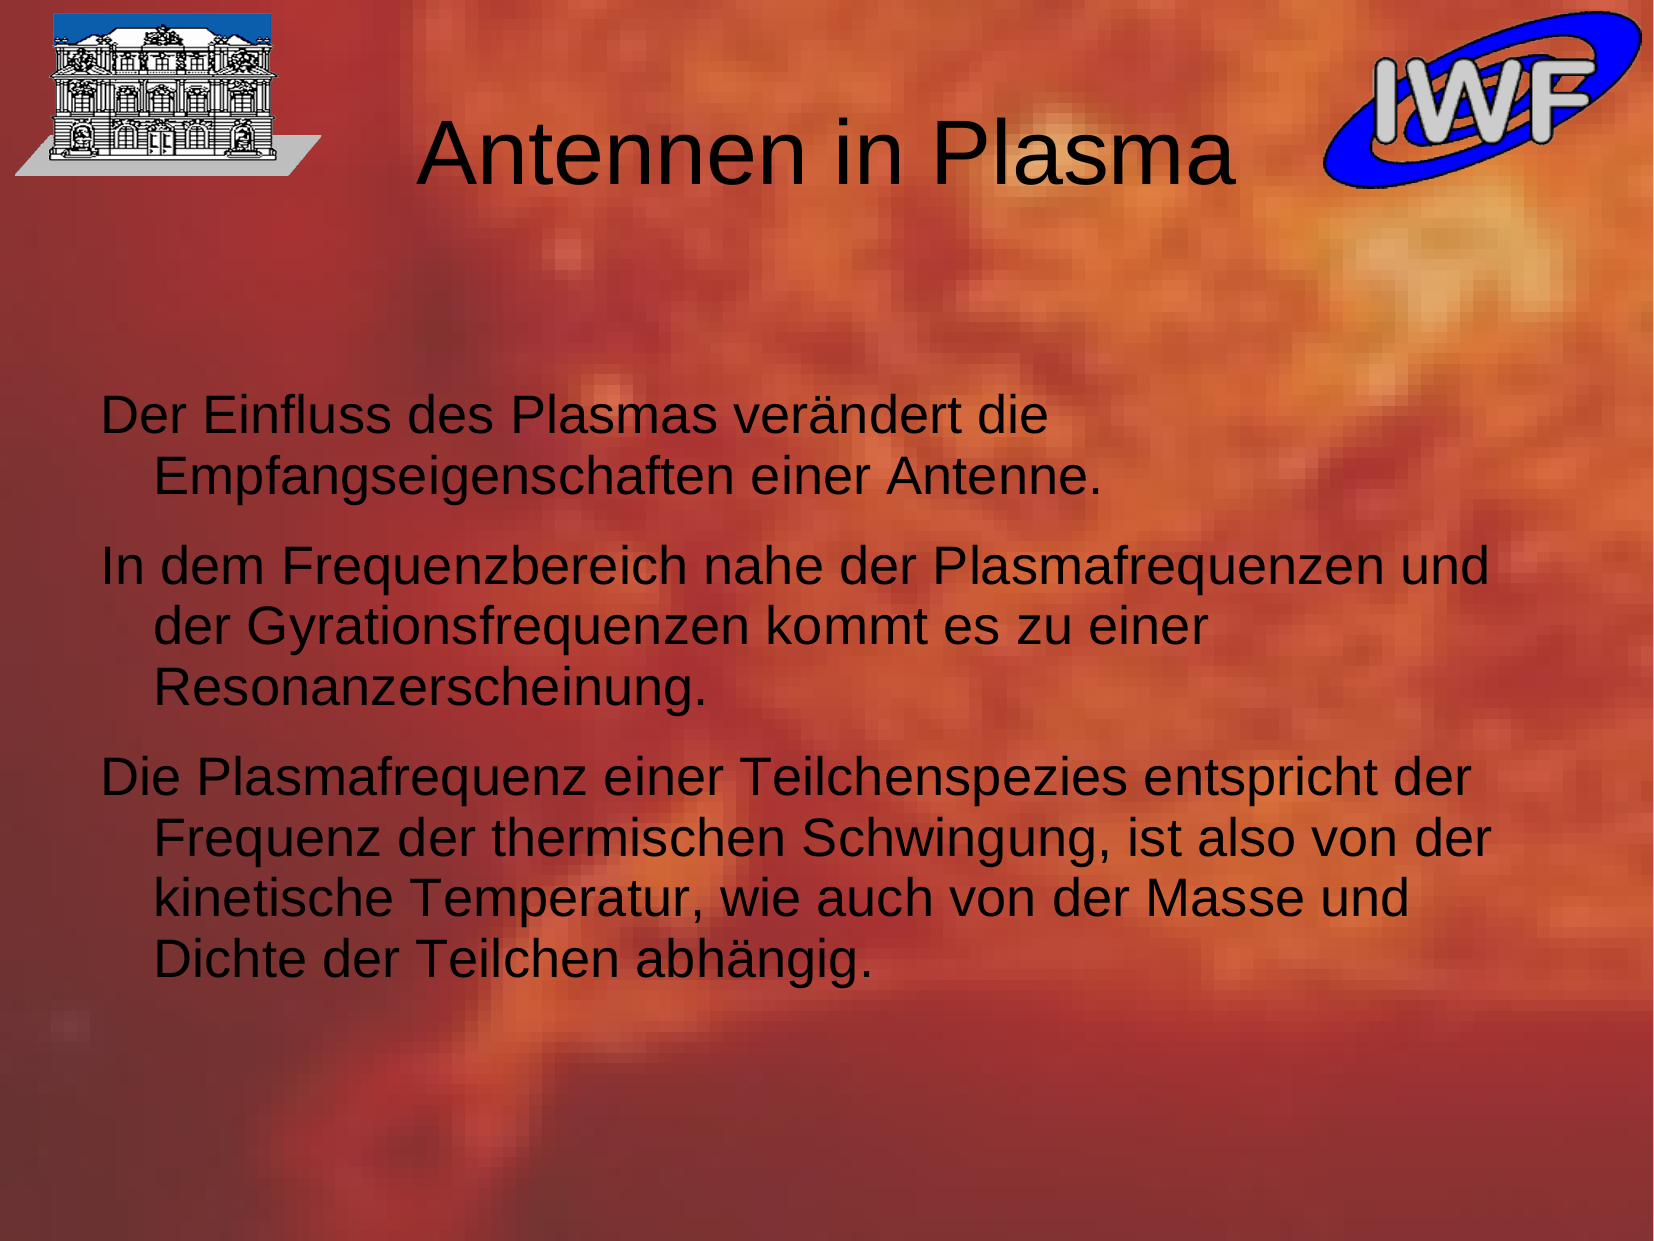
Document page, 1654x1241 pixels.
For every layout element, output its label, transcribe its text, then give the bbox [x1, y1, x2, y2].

title Antennen in Plasma [82, 49, 1571, 257]
list Der Einfluss des Plasmas verändert die Empfangseigenschaften einer Antenne. In dem Frequenzbereich nahe der Plasmafrequenzen und der Gyrationsfrequenzen kommt es zu einer Resonanzerscheinung. Die Plasmafrequenz einer Teilchenspezies entspricht der Frequenz der thermischen Schwingung, ist also von der kinetische Temperatur, wie auch von der Masse und Dichte der Teilchen abhängig. [82, 384, 1565, 1189]
picture [0, 0, 1654, 1241]
